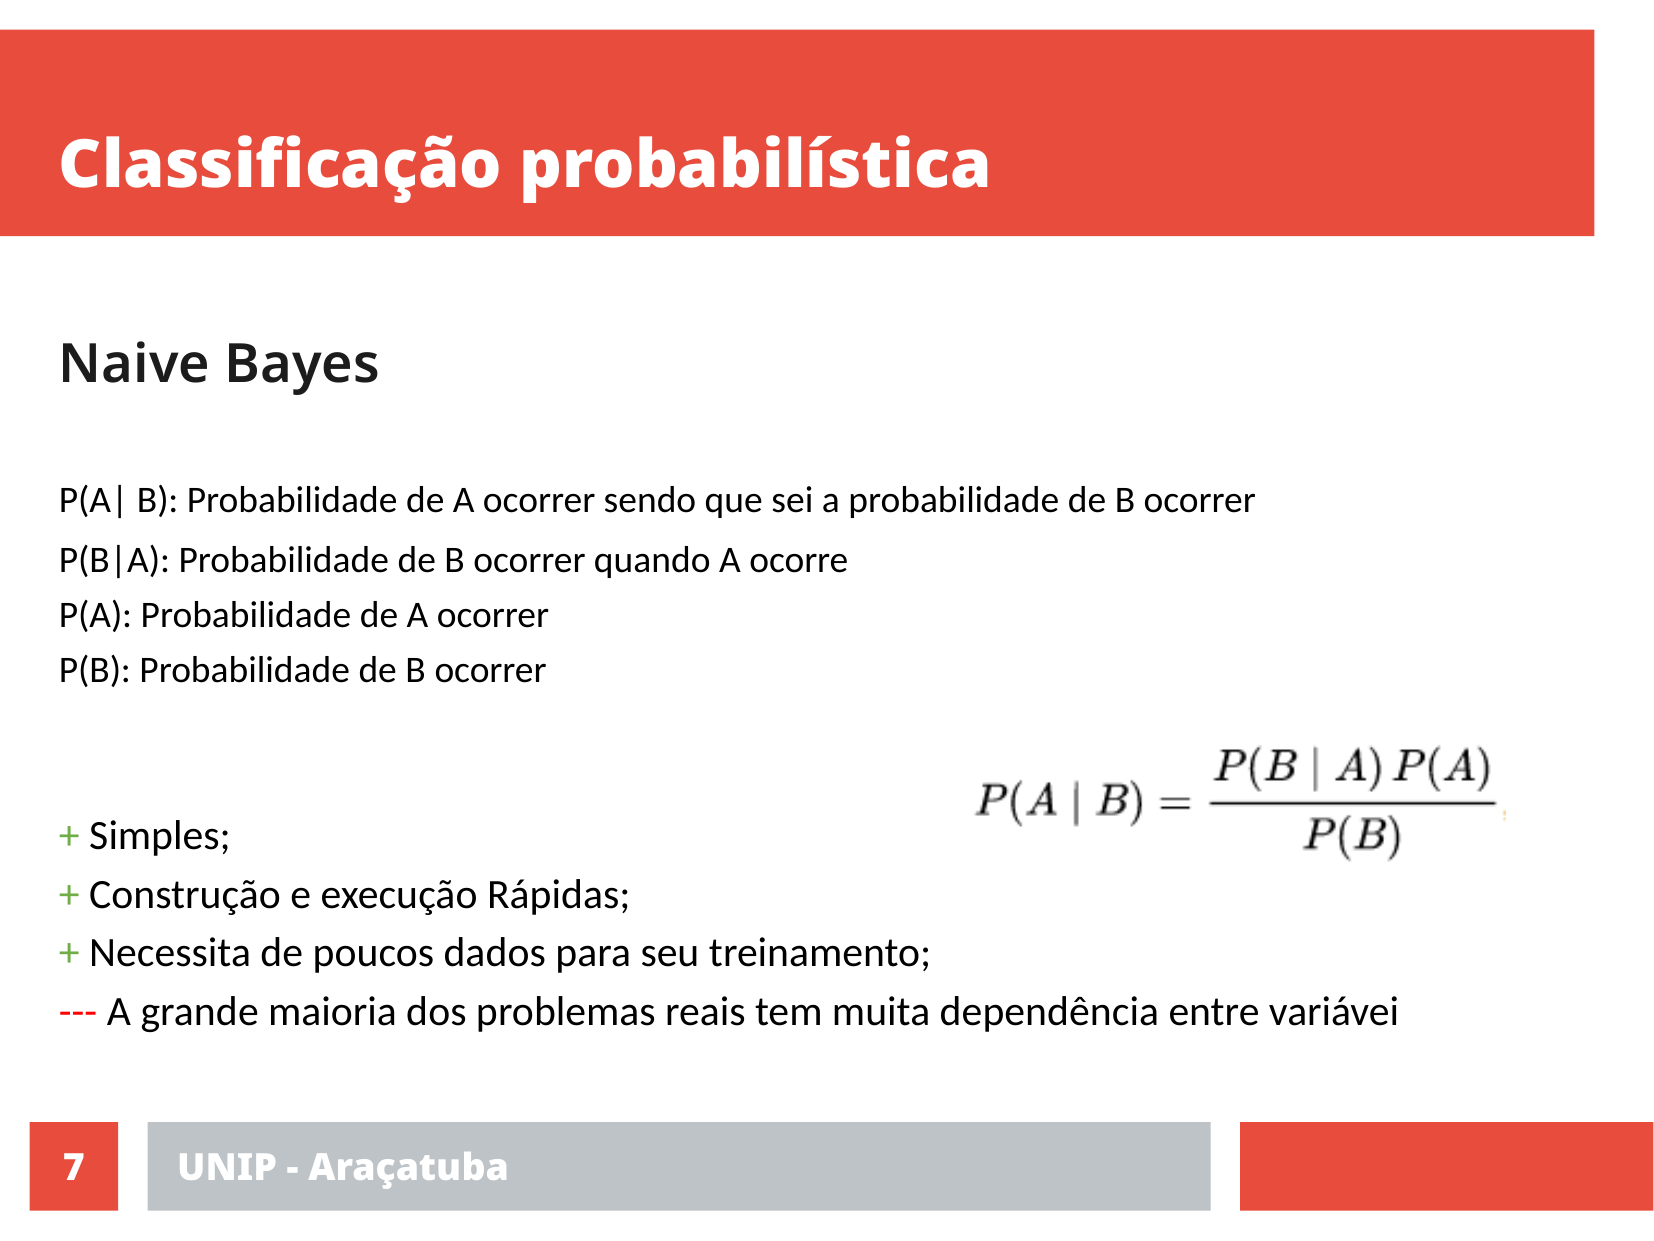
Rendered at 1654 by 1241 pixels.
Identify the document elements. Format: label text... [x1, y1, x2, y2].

list Naive Bayes P(A| B): Probabilidade de A ocorrer sendo que sei a probabilidade de B ocorrer P(B|A): Probabilidade de B ocorrer quando A ocorre P(A): Probabilidade de A ocorrer P(B): Probabilidade de B ocorrer + Simples; + Construção e execução Rápidas; + Necessita de poucos dados para seu treinamento; --- A grande maioria dos problemas reais tem muita dependência entre variávei [59, 324, 1565, 1093]
picture [957, 724, 1506, 886]
title Classificação probabilística [59, 59, 1595, 207]
